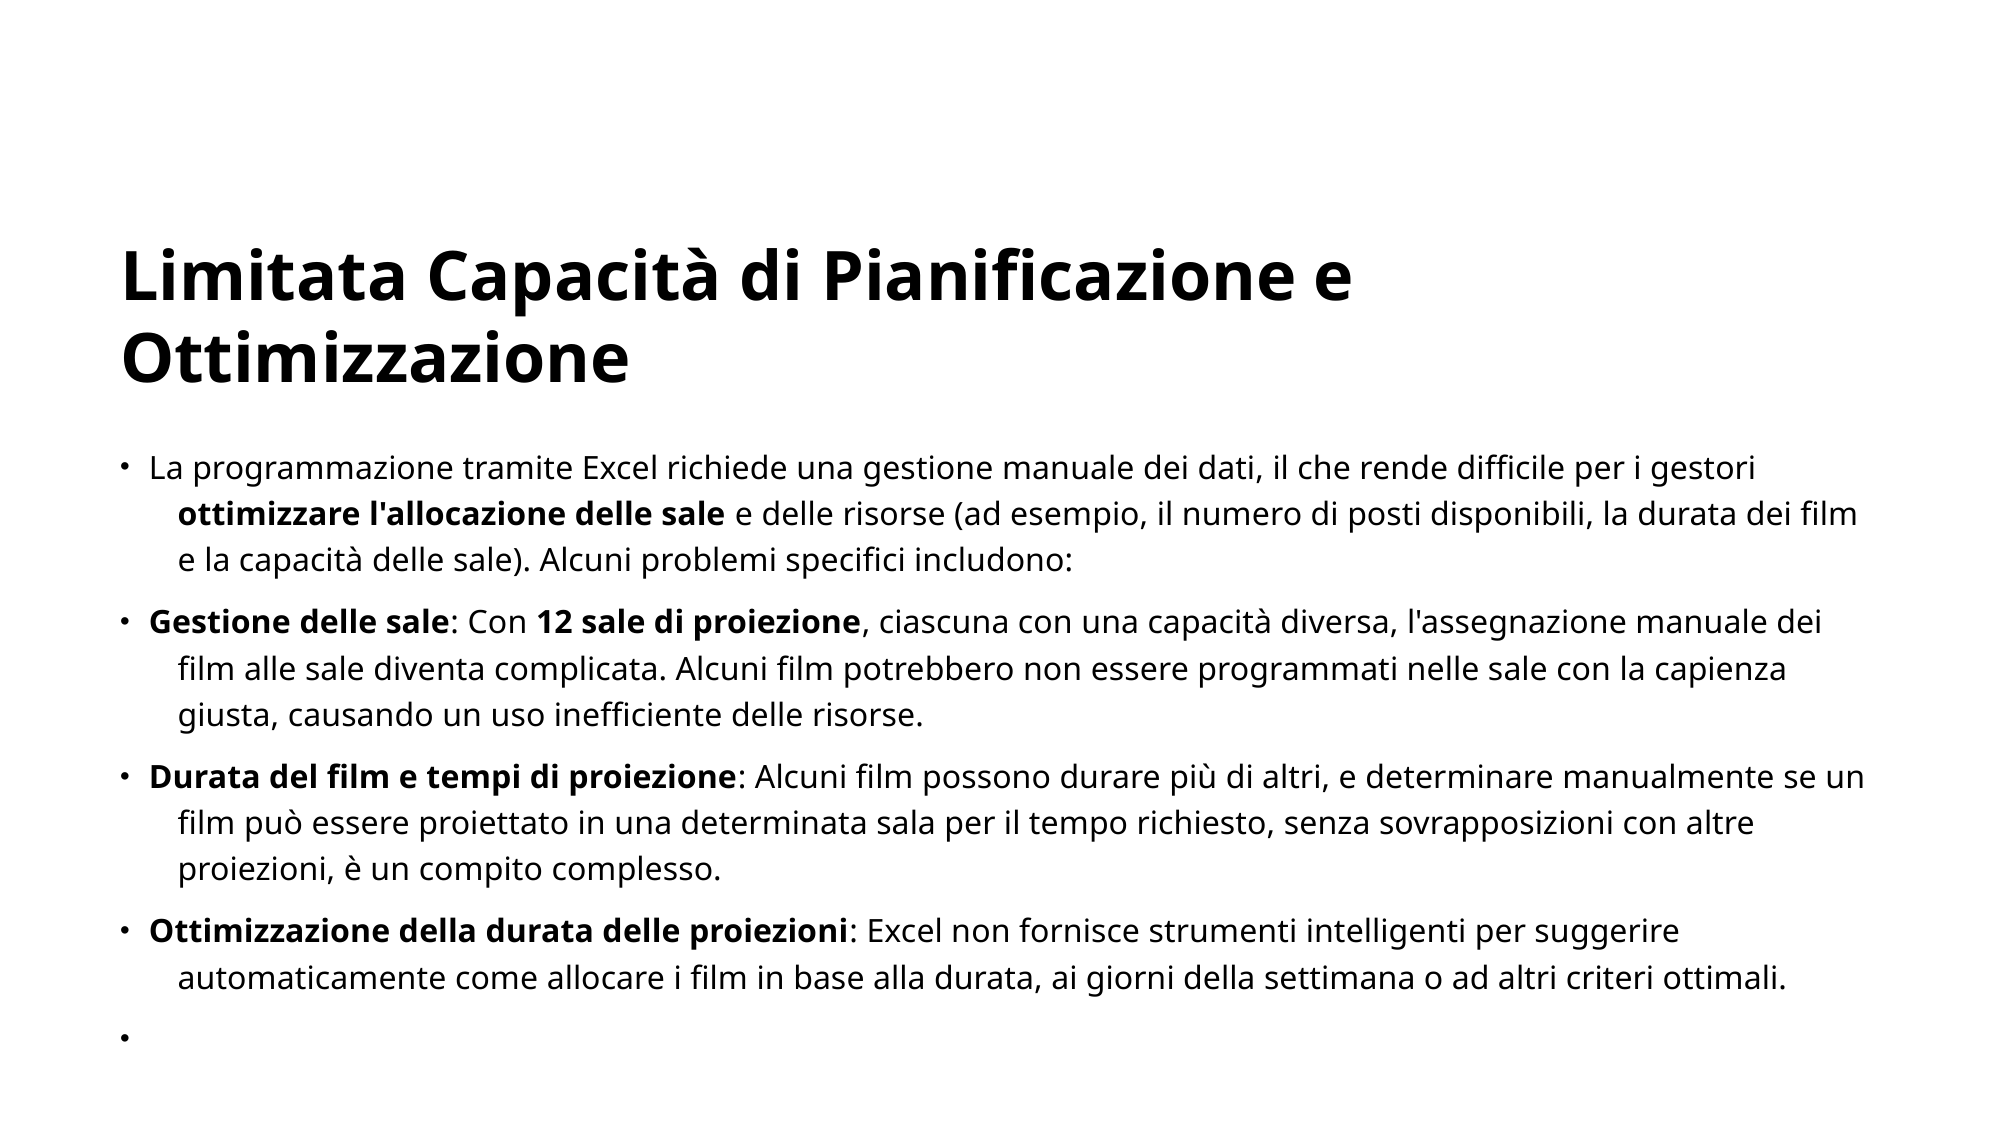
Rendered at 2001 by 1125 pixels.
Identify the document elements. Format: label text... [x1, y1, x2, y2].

list La programmazione tramite Excel richiede una gestione manuale dei dati, il che rende difficile per i gestori ottimizzare l'allocazione delle sale e delle risorse (ad esempio, il numero di posti disponibili, la durata dei film e la capacità delle sale). Alcuni problemi specifici includono: Gestione delle sale: Con 12 sale di proiezione, ciascuna con una capacità diversa, l'assegnazione manuale dei film alle sale diventa complicata. Alcuni film potrebbero non essere programmati nelle sale con la capienza giusta, causando un uso inefficiente delle risorse. Durata del film e tempi di proiezione: Alcuni film possono durare più di altri, e determinare manualmente se un film può essere proiettato in una determinata sala per il tempo richiesto, senza sovrapposizioni con altre proiezioni, è un compito complesso. Ottimizzazione della durata delle proiezioni: Excel non fornisce strumenti intelligenti per suggerire automaticamente come allocare i film in base alla durata, ai giorni della settimana o ad altri criteri ottimali. [105, 431, 1892, 1017]
title Limitata Capacità di Pianificazione e Ottimizzazione [105, 224, 1892, 405]
